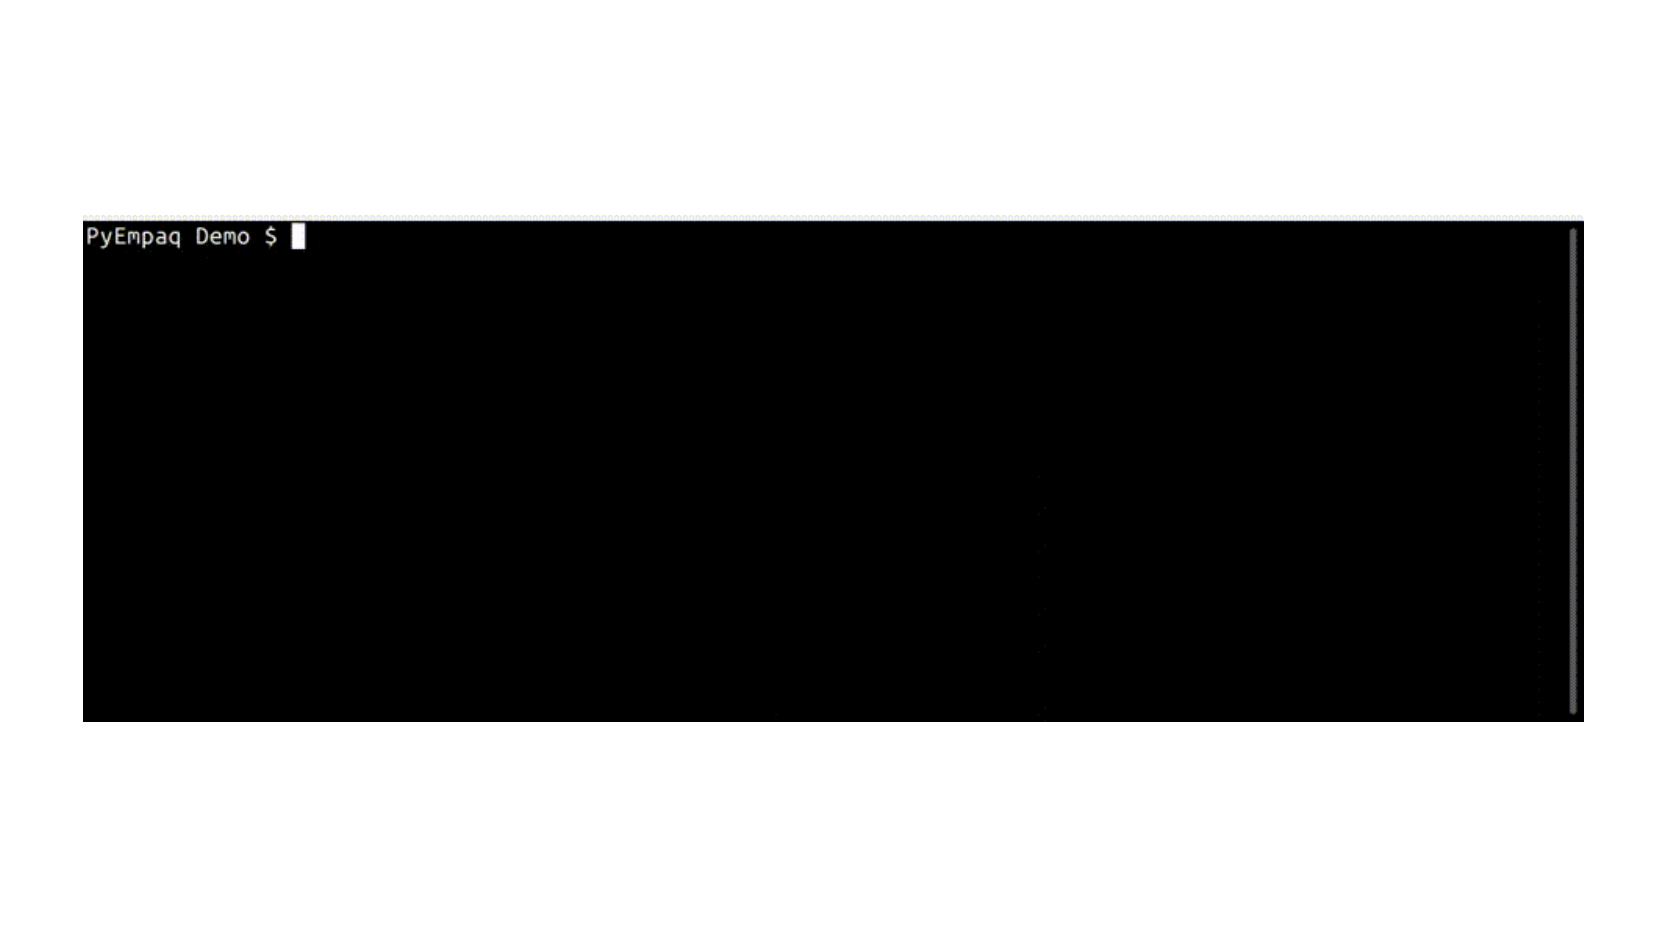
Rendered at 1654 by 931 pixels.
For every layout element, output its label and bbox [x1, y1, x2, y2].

picture [83, 215, 1584, 722]
